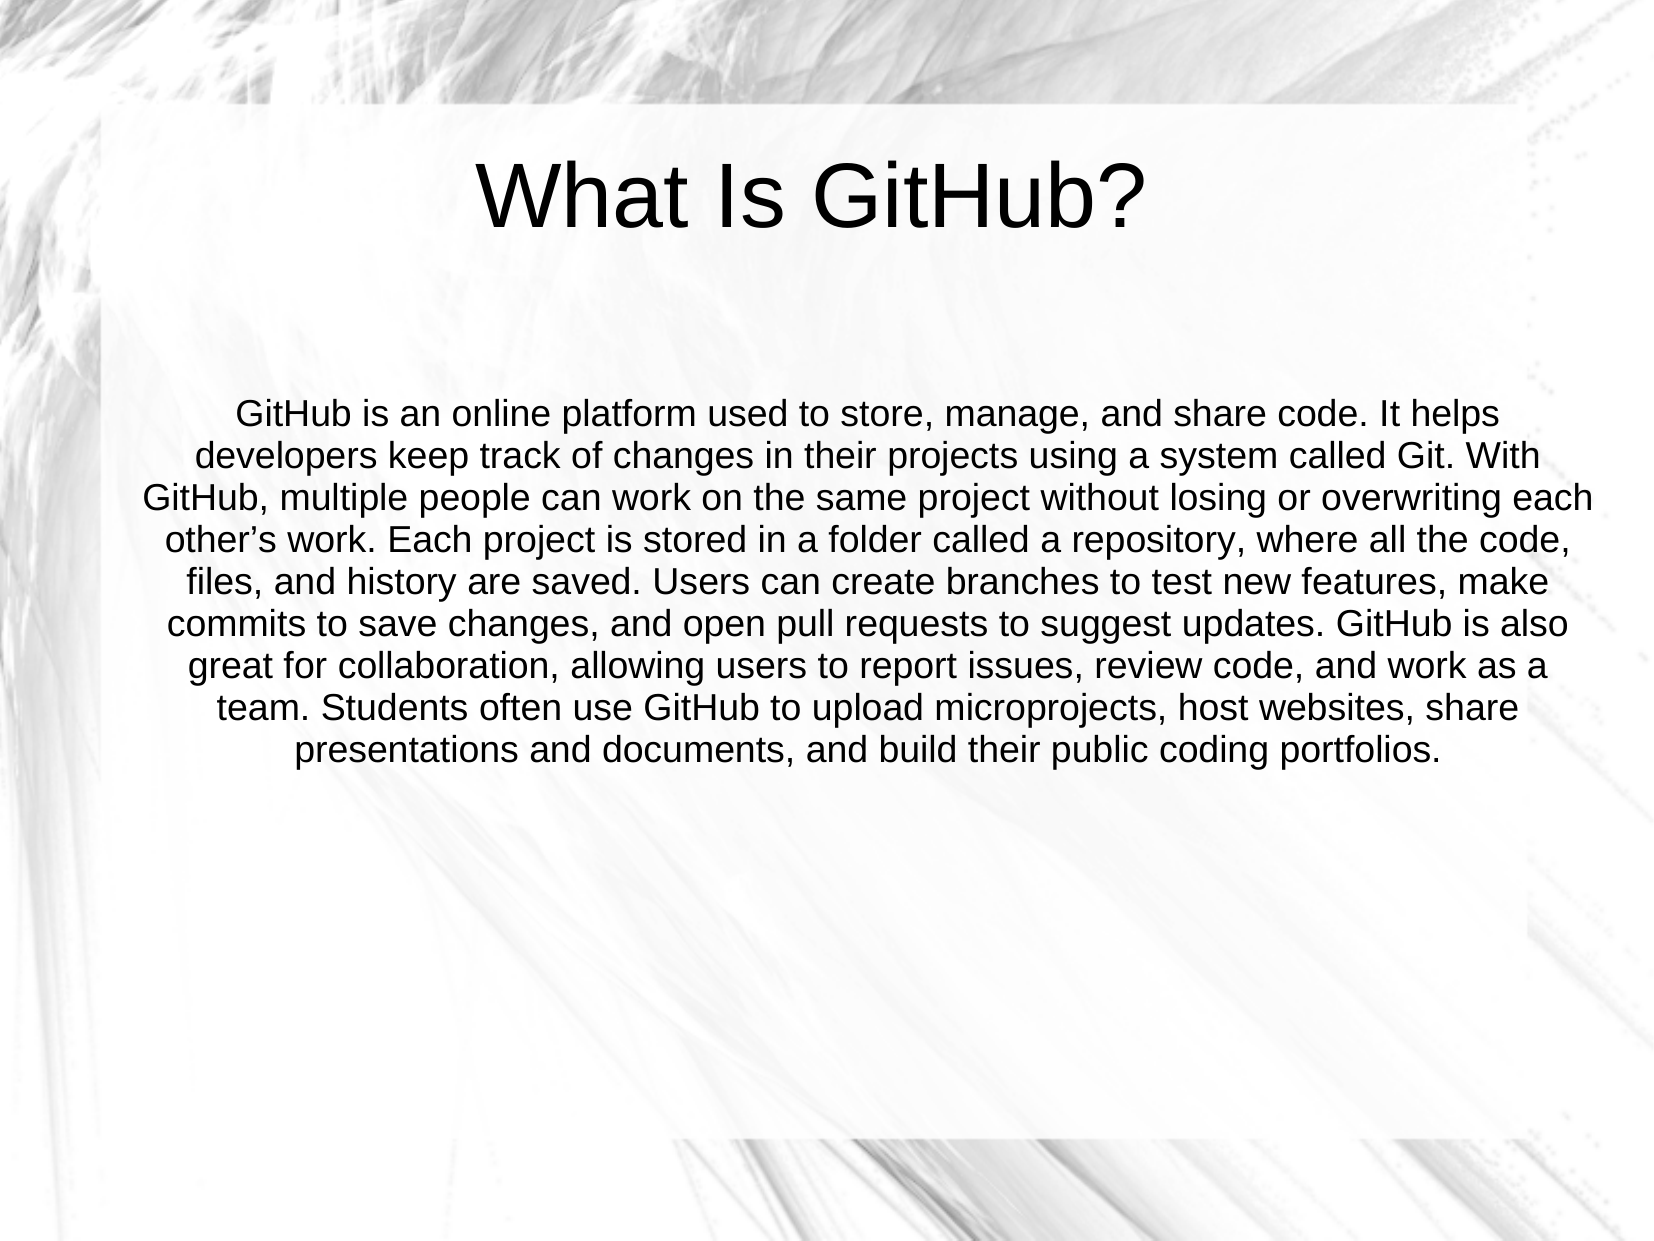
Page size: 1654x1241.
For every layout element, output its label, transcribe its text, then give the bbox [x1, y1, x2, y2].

subtitle GitHub is an online platform used to store, manage, and share code. It helps developers keep track of changes in their projects using a system called Git. With GitHub, multiple people can work on the same project without losing or overwriting each other’s work. Each project is stored in a folder called a repository, where all the code, files, and history are saved. Users can create branches to test new features, make commits to save changes, and open pull requests to suggest updates. GitHub is also great for collaboration, allowing users to report issues, review code, and work as a team. Students often use GitHub to upload microprojects, host websites, share presentations and documents, and build their public coding portfolios. [141, 288, 1595, 993]
picture [0, 0, 1654, 1241]
title What Is GitHub? [118, 112, 1506, 281]
